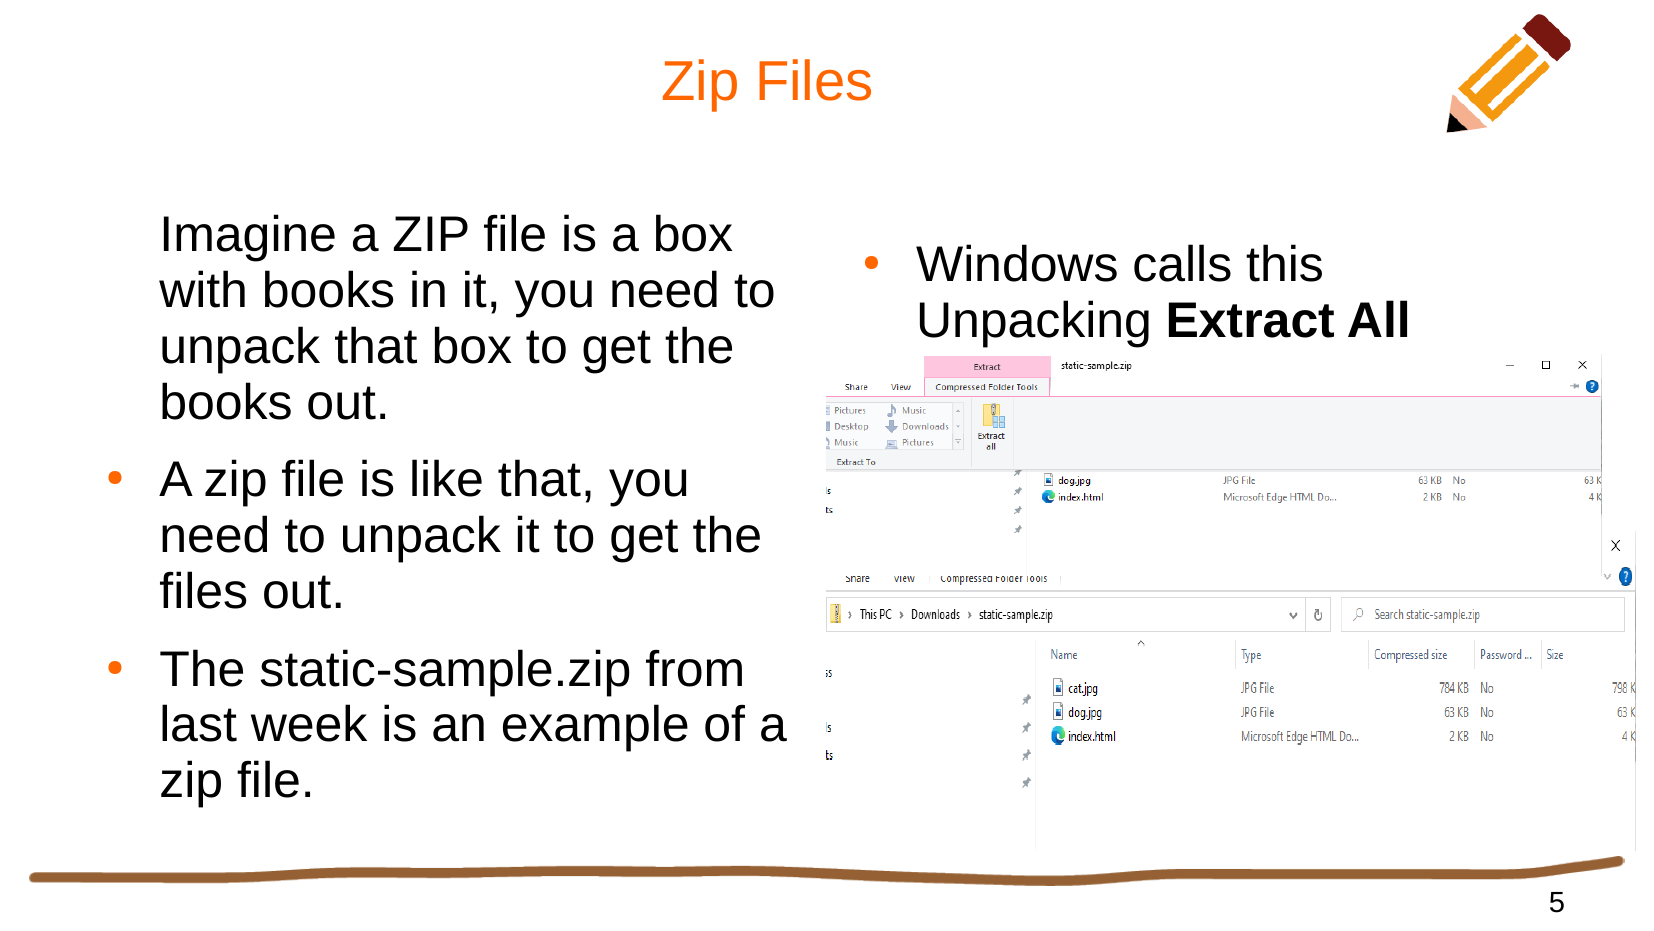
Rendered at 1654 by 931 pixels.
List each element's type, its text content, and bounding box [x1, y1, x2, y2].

picture [1446, 14, 1571, 133]
picture [1566, 856, 1625, 886]
list Imagine a ZIP file is a box with books in it, you need to unpack that box to get the books out. A zip file is like that, you need to unpack it to get the files out. The static-sample.zip from last week is an example of a zip file. [88, 206, 809, 857]
picture [826, 354, 1636, 851]
list Windows calls this Unpacking Extract All [845, 576, 1566, 886]
list Windows calls this Unpacking Extract All [845, 236, 1566, 354]
picture [29, 856, 845, 886]
title Zip Files [88, 29, 1447, 133]
